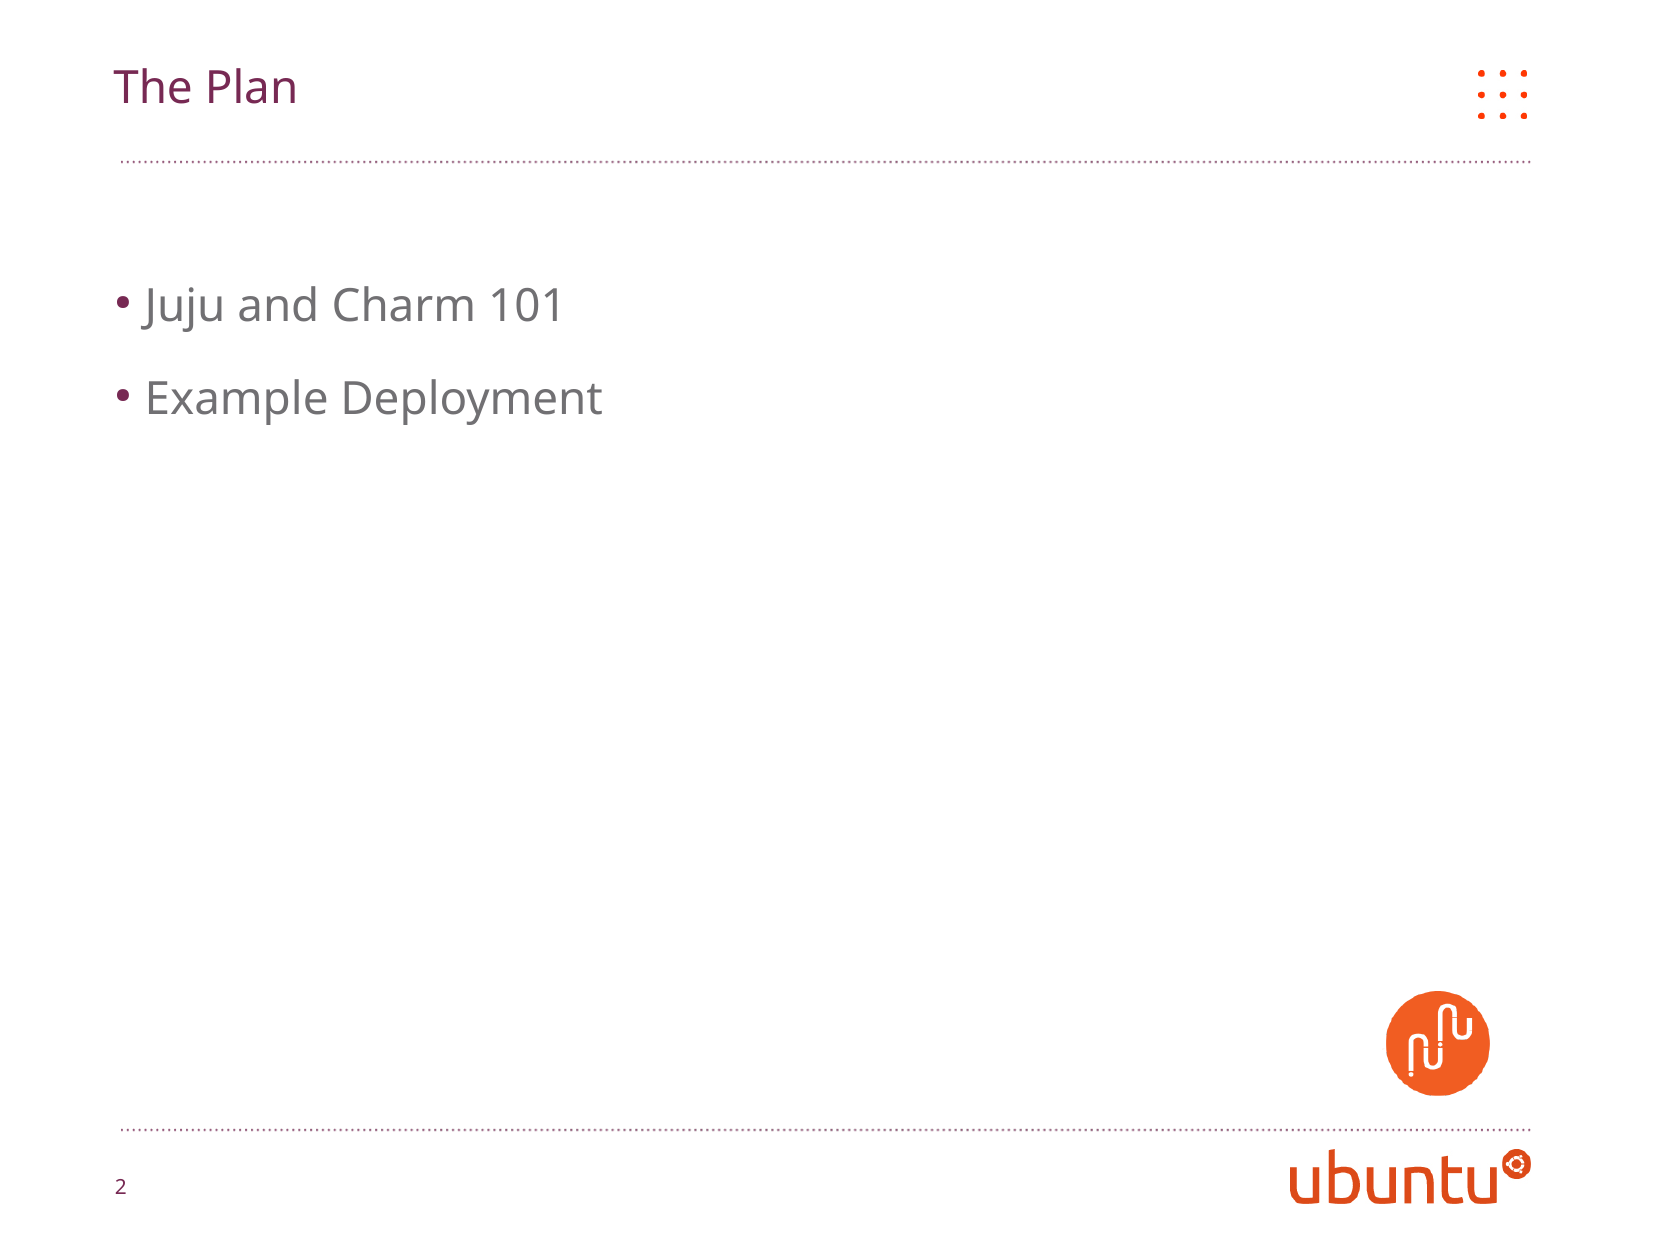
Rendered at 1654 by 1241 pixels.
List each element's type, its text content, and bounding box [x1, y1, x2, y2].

title The Plan [113, 64, 1382, 107]
picture [111, 159, 1533, 166]
picture [1290, 1149, 1531, 1204]
picture [111, 1127, 1533, 1134]
list Juju and Charm 101 Example Deployment [115, 256, 1540, 977]
picture [1364, 990, 1515, 1100]
picture [1478, 70, 1527, 119]
